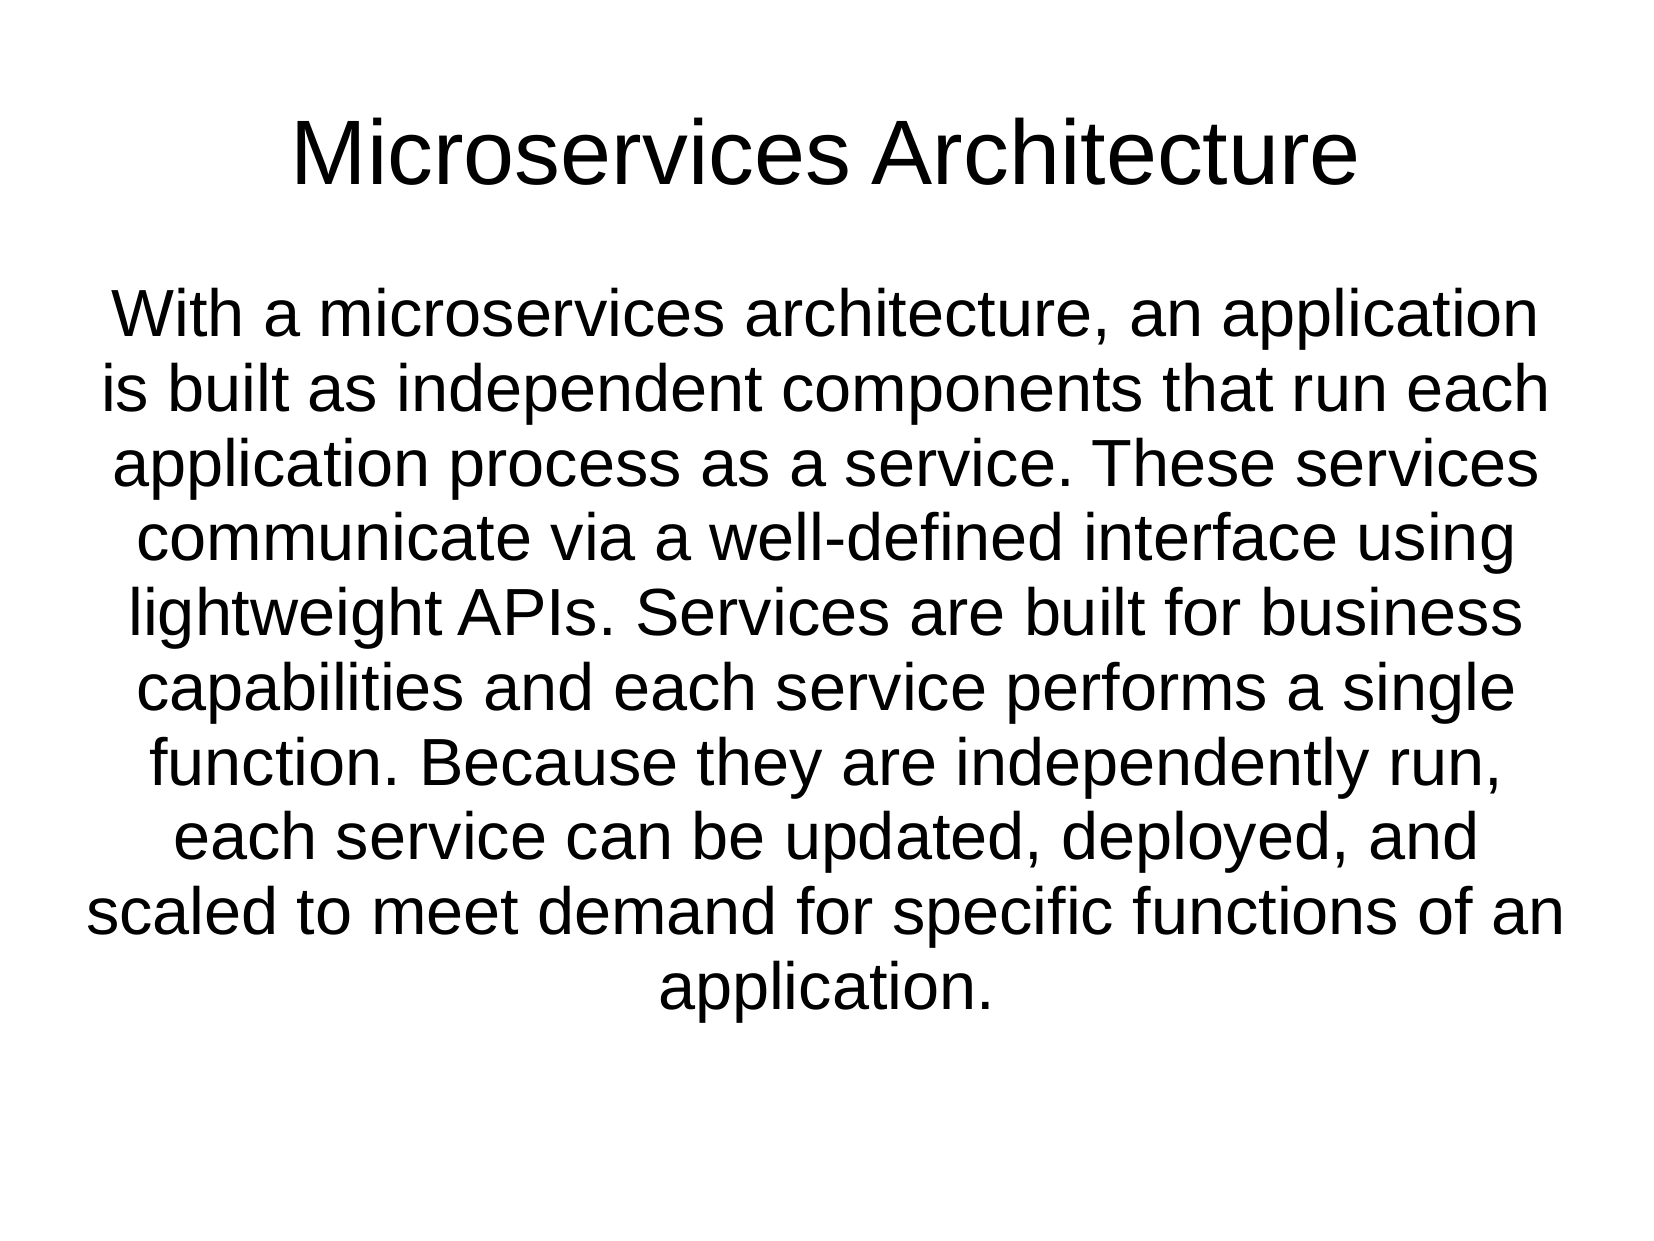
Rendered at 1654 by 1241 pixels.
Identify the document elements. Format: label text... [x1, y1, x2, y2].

title Microservices Architecture [82, 49, 1571, 257]
subtitle With a microservices architecture, an application is built as independent components that run each application process as a service. These services communicate via a well-defined interface using lightweight APIs. Services are built for business capabilities and each service performs a single function. Because they are independently run, each service can be updated, deployed, and scaled to meet demand for specific functions of an application. [82, 275, 1571, 1024]
